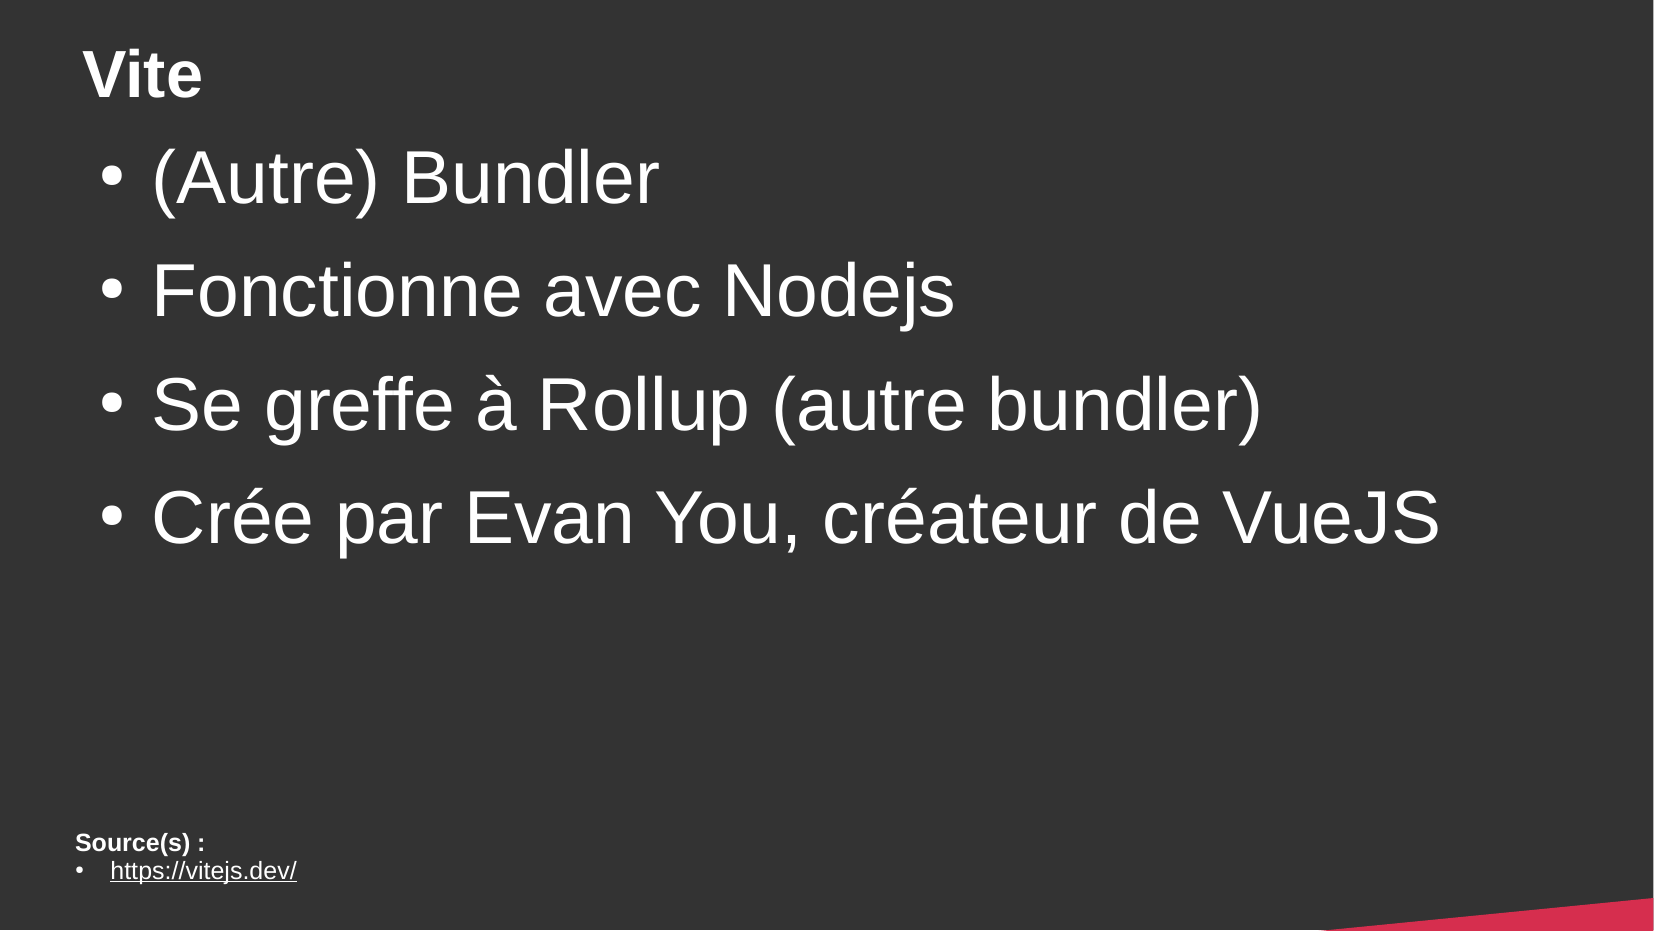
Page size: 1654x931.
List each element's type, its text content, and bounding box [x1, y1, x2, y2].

title Vite [82, 37, 1571, 112]
text_box [1546, 897, 1654, 931]
text_box Source(s) : https://vitejs.dev/ [60, 821, 1546, 931]
list (Autre) Bundler Fonctionne avec Nodejs Se greffe à Rollup (autre bundler) Crée par Evan You, créateur de VueJS [80, 135, 1619, 827]
